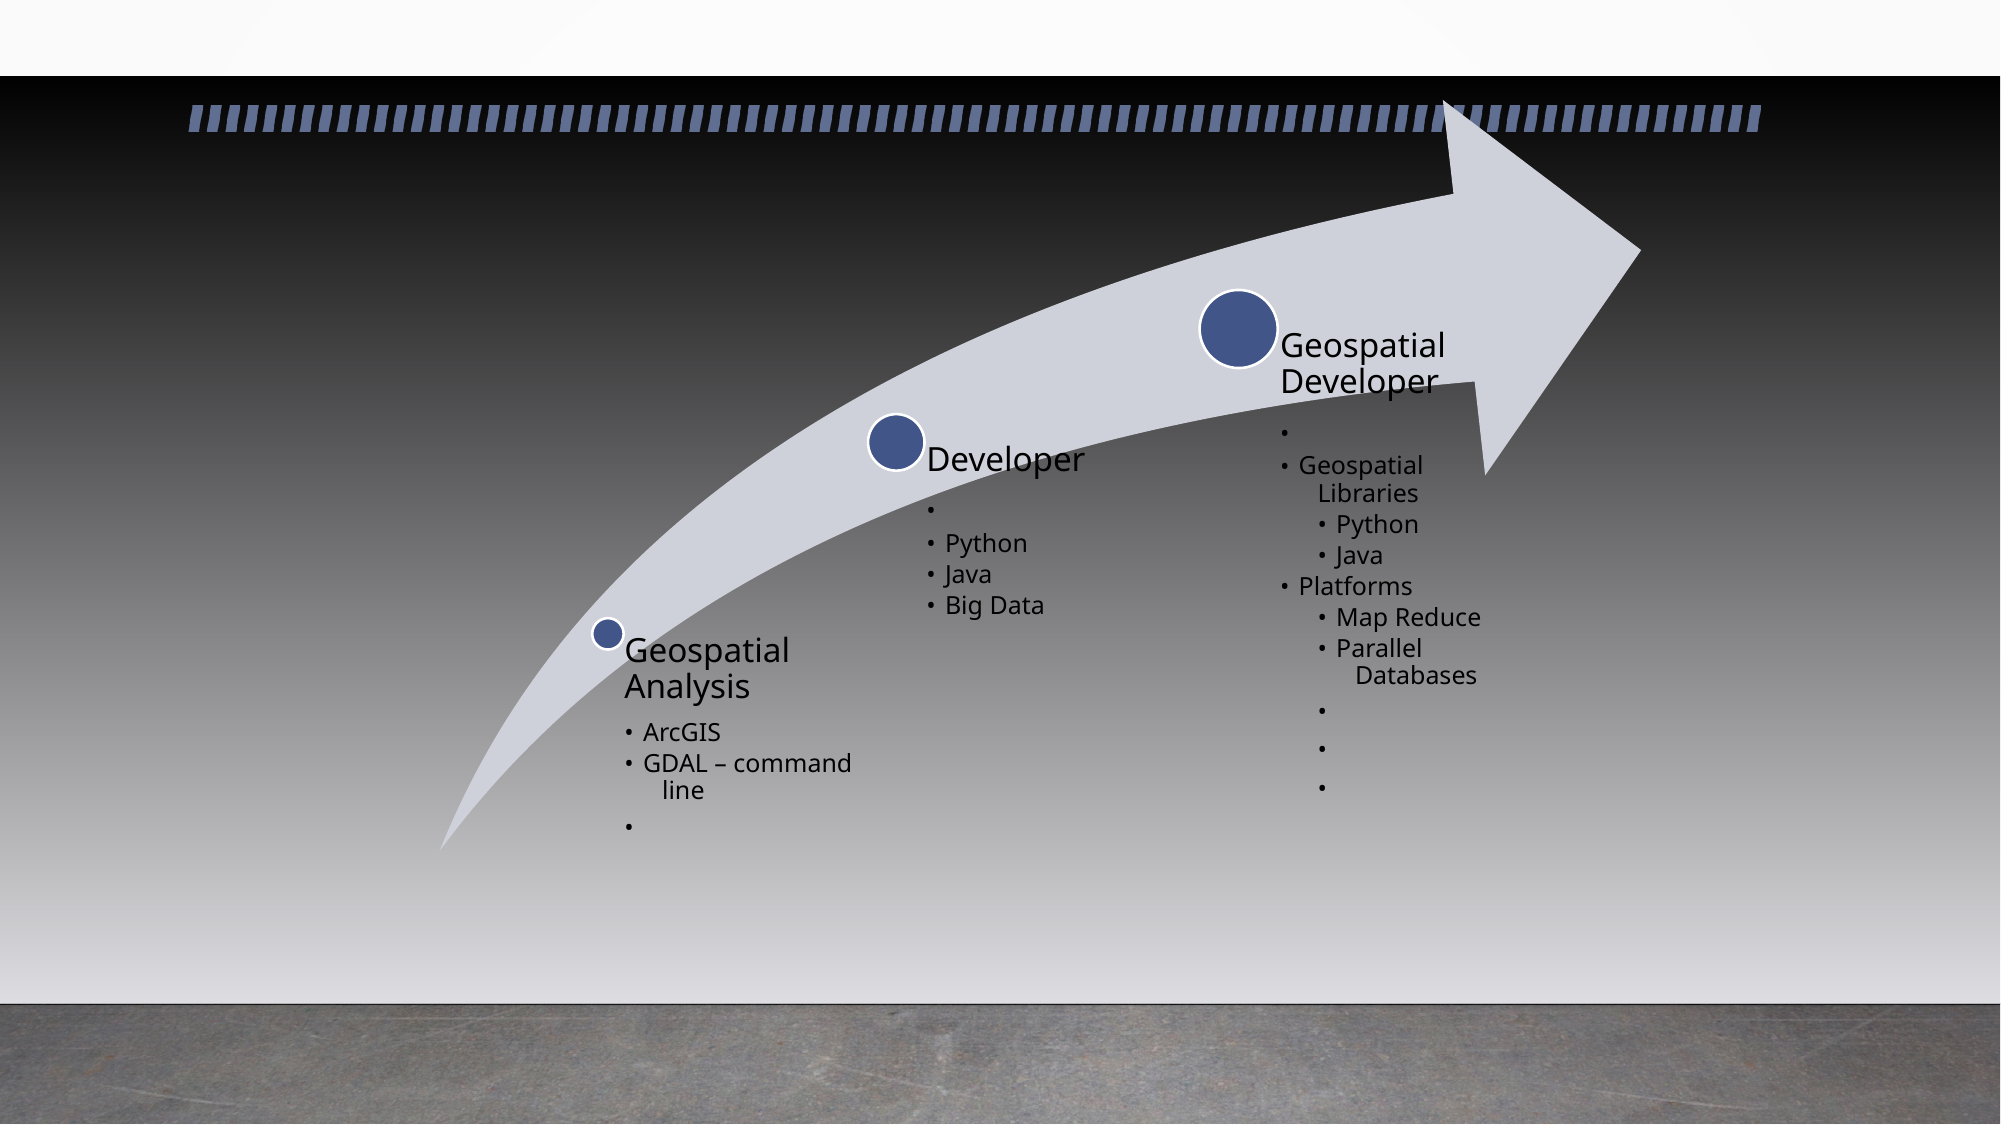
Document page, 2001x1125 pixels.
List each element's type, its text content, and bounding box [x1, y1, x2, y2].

text_box Geospatial Developer Geospatial Libraries Python Java Platforms Map Reduce Parallel Databases [1238, 328, 1528, 851]
text_box [439, 99, 1642, 851]
text_box Developer Python Java Big Data [896, 442, 1185, 851]
text_box Geospatial Analysis ArcGIS GDAL – command line [607, 633, 888, 851]
